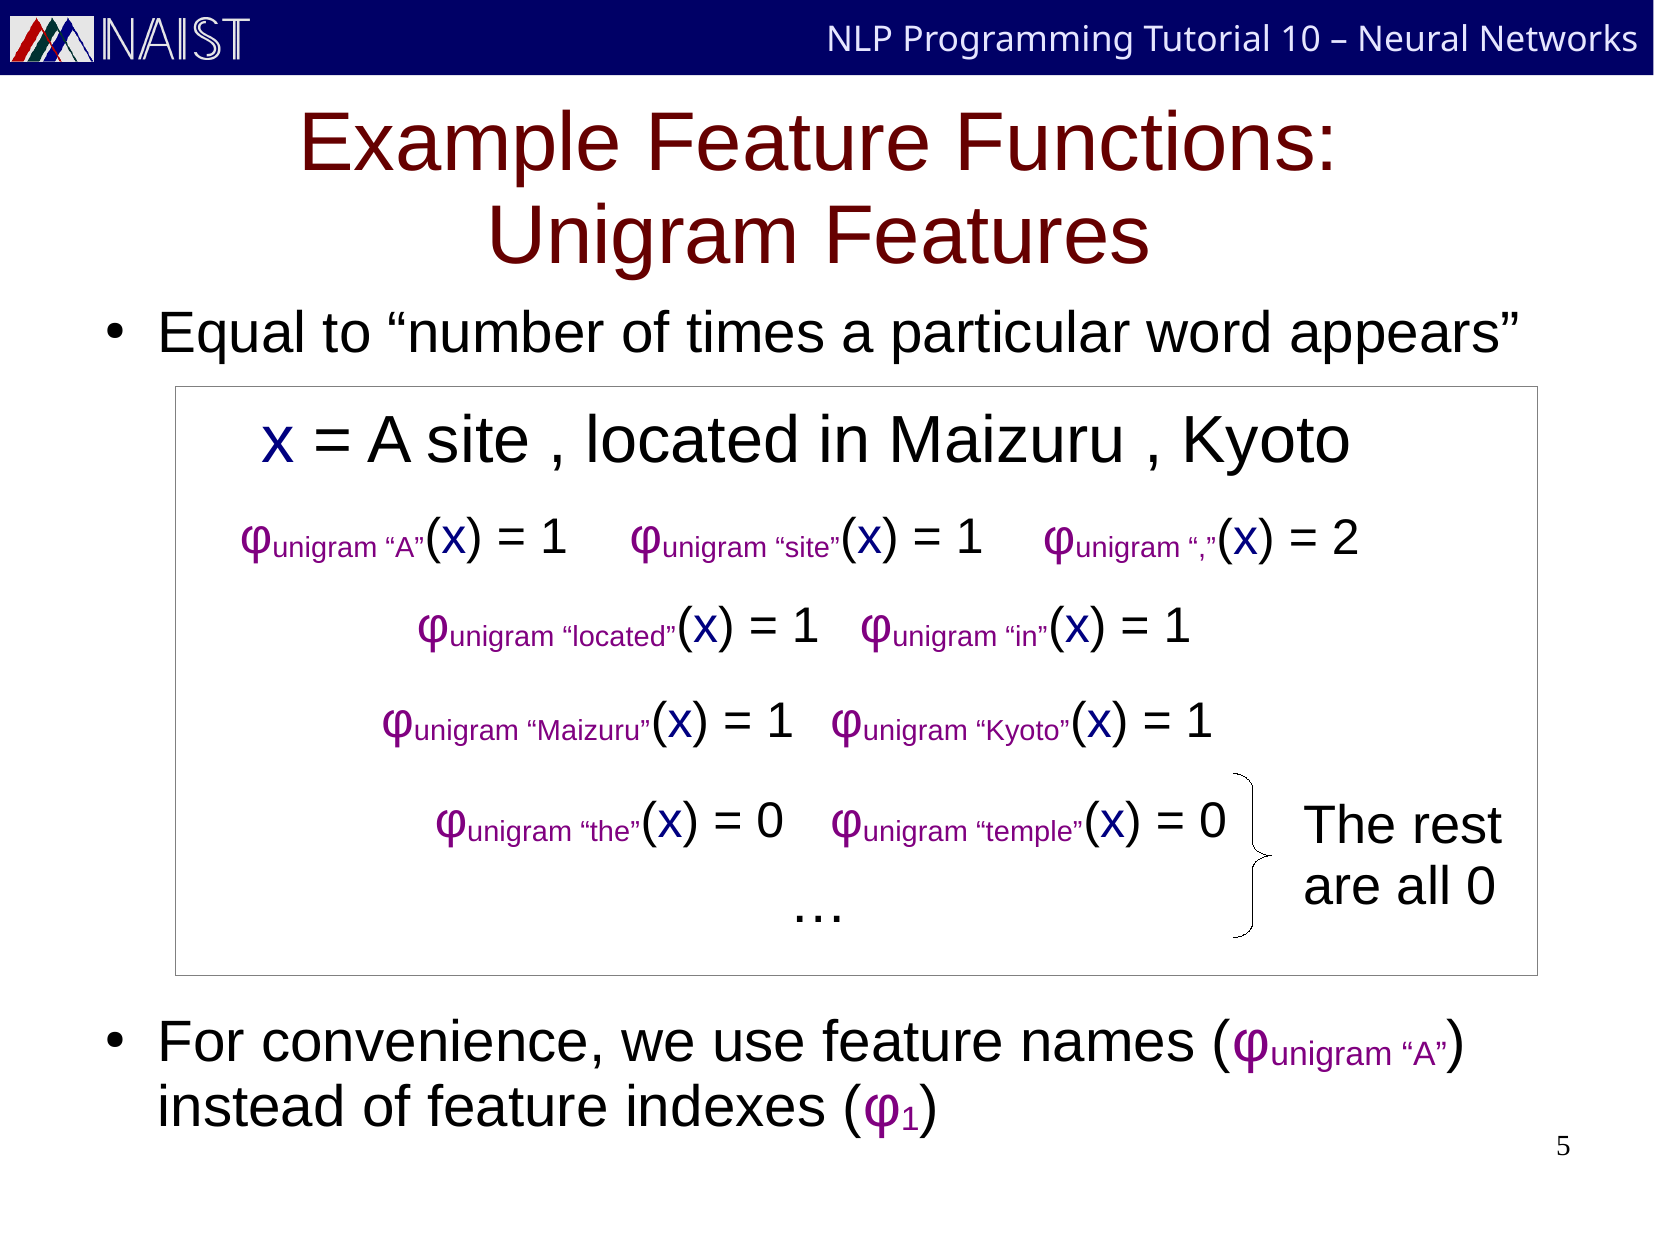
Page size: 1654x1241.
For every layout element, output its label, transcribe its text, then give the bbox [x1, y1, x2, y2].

text_box The rest are all 0 [1288, 787, 1518, 924]
text_box φunigram “temple”(x) = 0 [815, 785, 1242, 873]
picture [10, 16, 94, 62]
text_box … [774, 862, 863, 943]
text_box φunigram “located”(x) = 1 [402, 590, 835, 678]
picture [102, 17, 251, 60]
text_box φunigram “A”(x) = 1 [225, 501, 583, 589]
list Equal to “number of times a particular word appears” [86, 300, 1576, 366]
text_box φunigram “in”(x) = 1 [845, 590, 1207, 678]
text_box x = A site , located in Maizuru , Kyoto [247, 394, 1371, 485]
text_box φunigram “site”(x) = 1 [614, 501, 999, 589]
title Example Feature Functions: Unigram Features [75, 92, 1564, 285]
list For convenience, we use feature names (φunigram “A”) instead of feature indexes (φ1) [86, 1008, 1576, 1178]
text_box φunigram “Kyoto”(x) = 1 [815, 684, 1229, 772]
text_box φunigram “,”(x) = 2 [1028, 501, 1375, 589]
text_box φunigram “Maizuru”(x) = 1 [366, 684, 810, 772]
text_box φunigram “the”(x) = 0 [419, 785, 800, 873]
